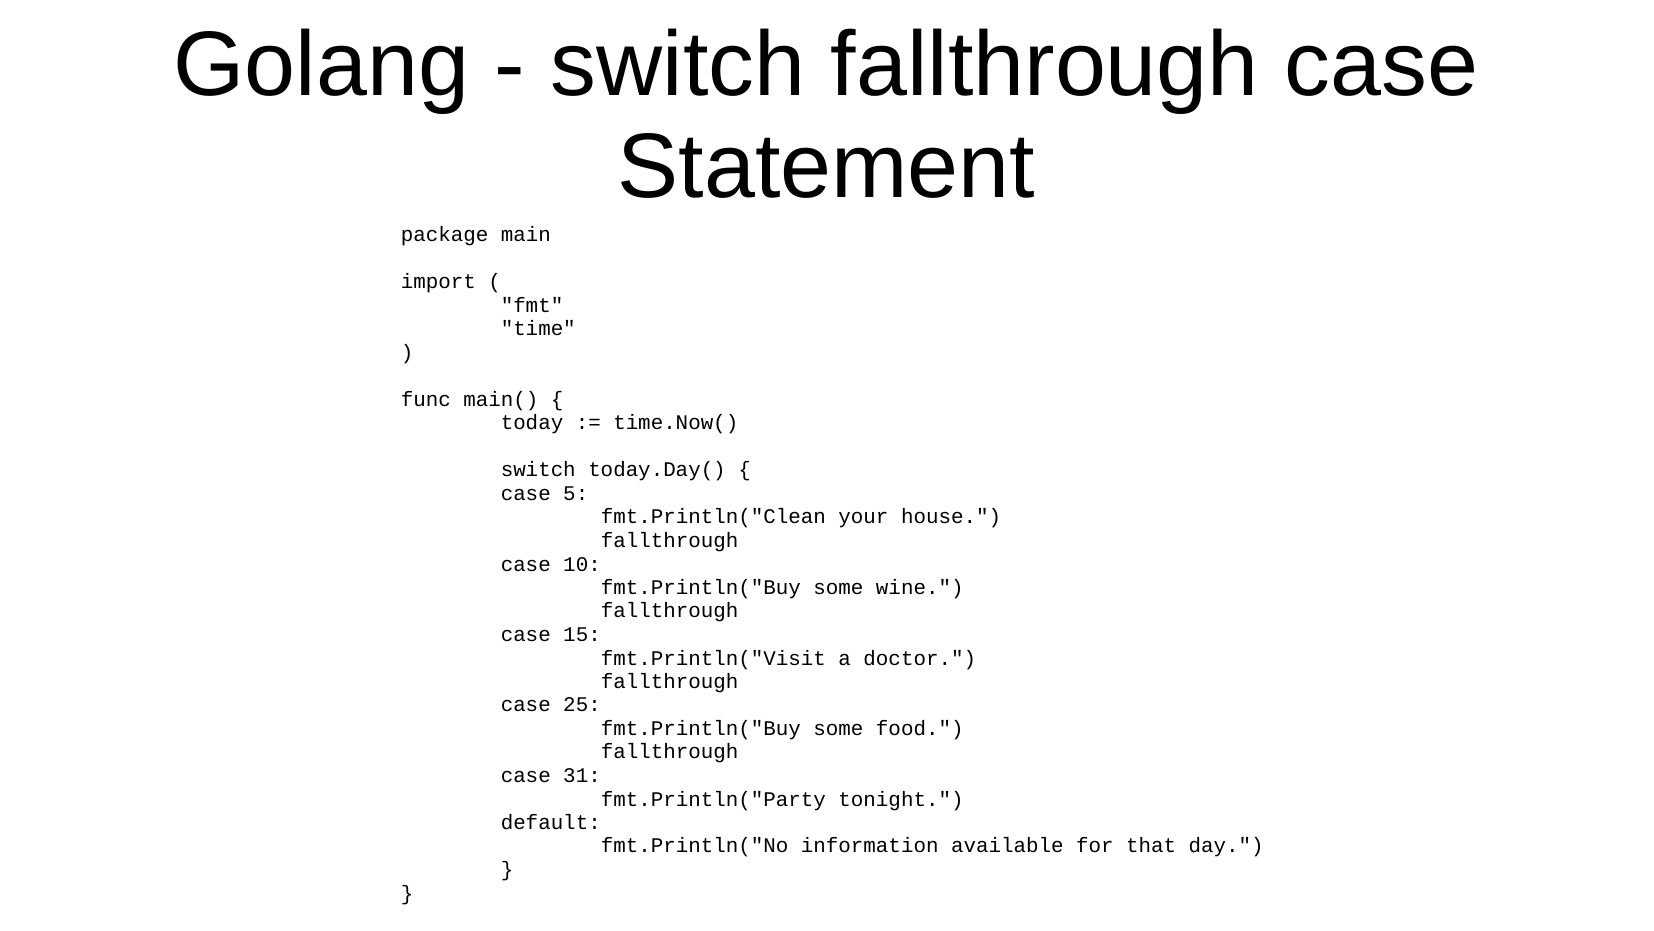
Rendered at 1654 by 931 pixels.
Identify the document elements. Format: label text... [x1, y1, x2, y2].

text_box package main import ( "fmt" "time" ) func main() { today := time.Now() switch today.Day() { case 5: fmt.Println("Clean your house.") fallthrough case 10: fmt.Println("Buy some wine.") fallthrough case 15: fmt.Println("Visit a doctor.") fallthrough case 25: fmt.Println("Buy some food.") fallthrough case 31: fmt.Println("Party tonight.") default: fmt.Println("No information available for that day.") } } [386, 217, 1279, 914]
title Golang - switch fallthrough case Statement [82, 12, 1571, 218]
